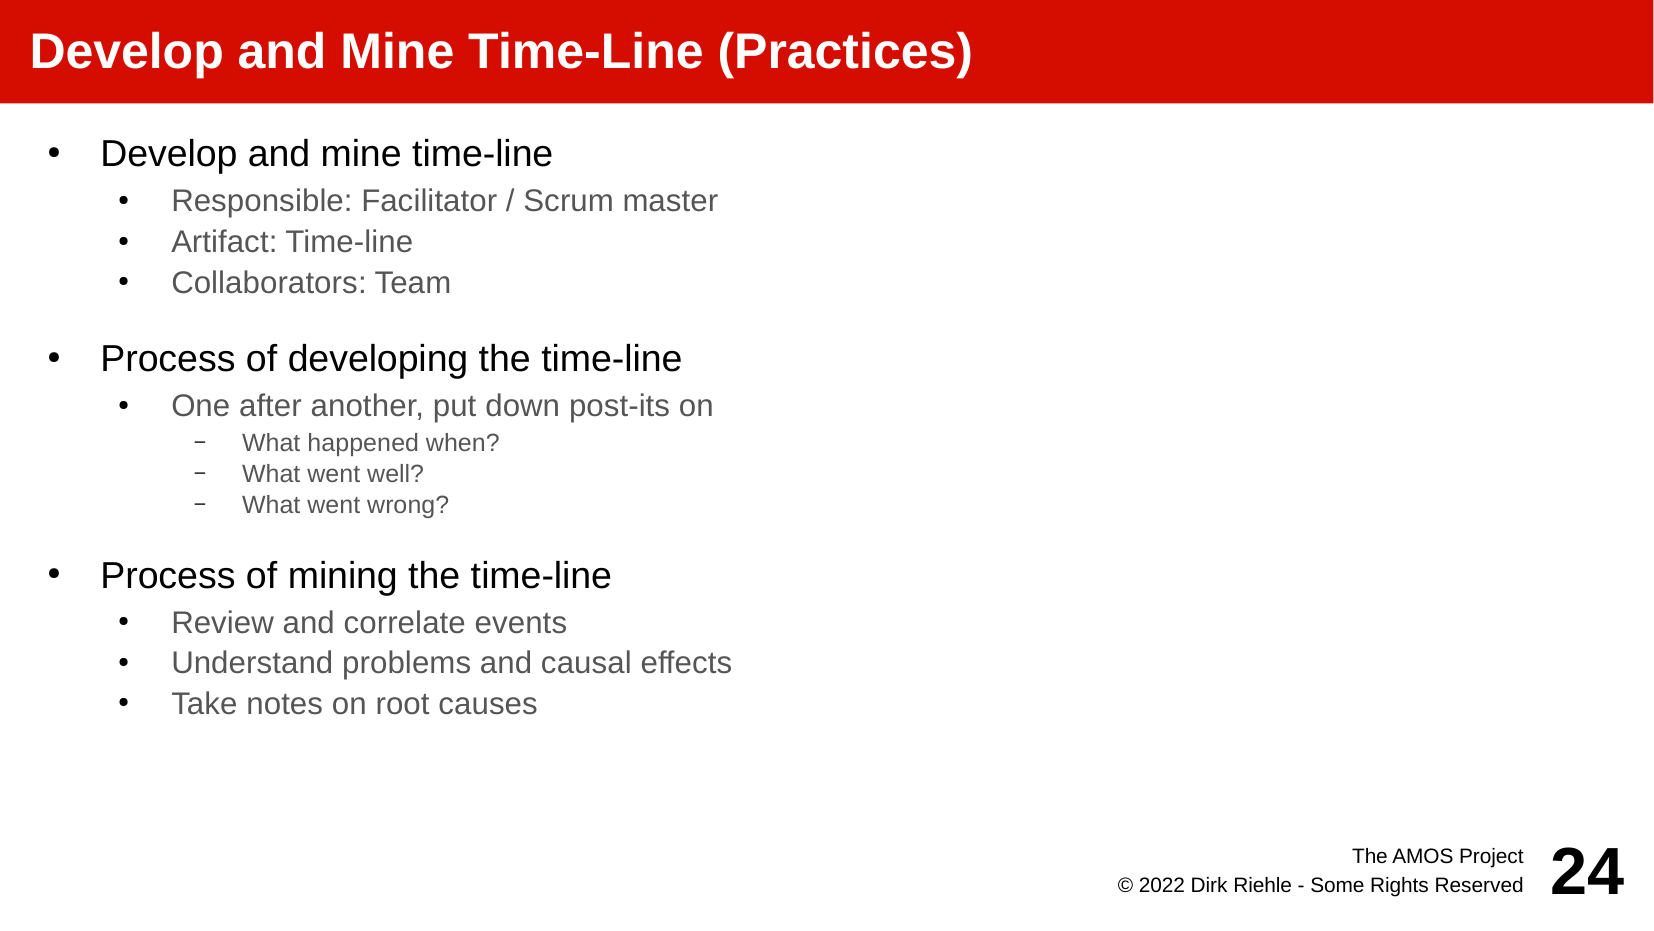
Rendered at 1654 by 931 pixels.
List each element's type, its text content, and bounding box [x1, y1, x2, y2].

list Develop and mine time-line Responsible: Facilitator / Scrum master Artifact: Time-line Collaborators: Team Process of developing the time-line One after another, put down post-its on What happened when? What went well? What went wrong? Process of mining the time-line Review and correlate events Understand problems and causal effects Take notes on root causes [29, 132, 1625, 813]
title Develop and Mine Time-Line (Practices) [0, 0, 1654, 104]
